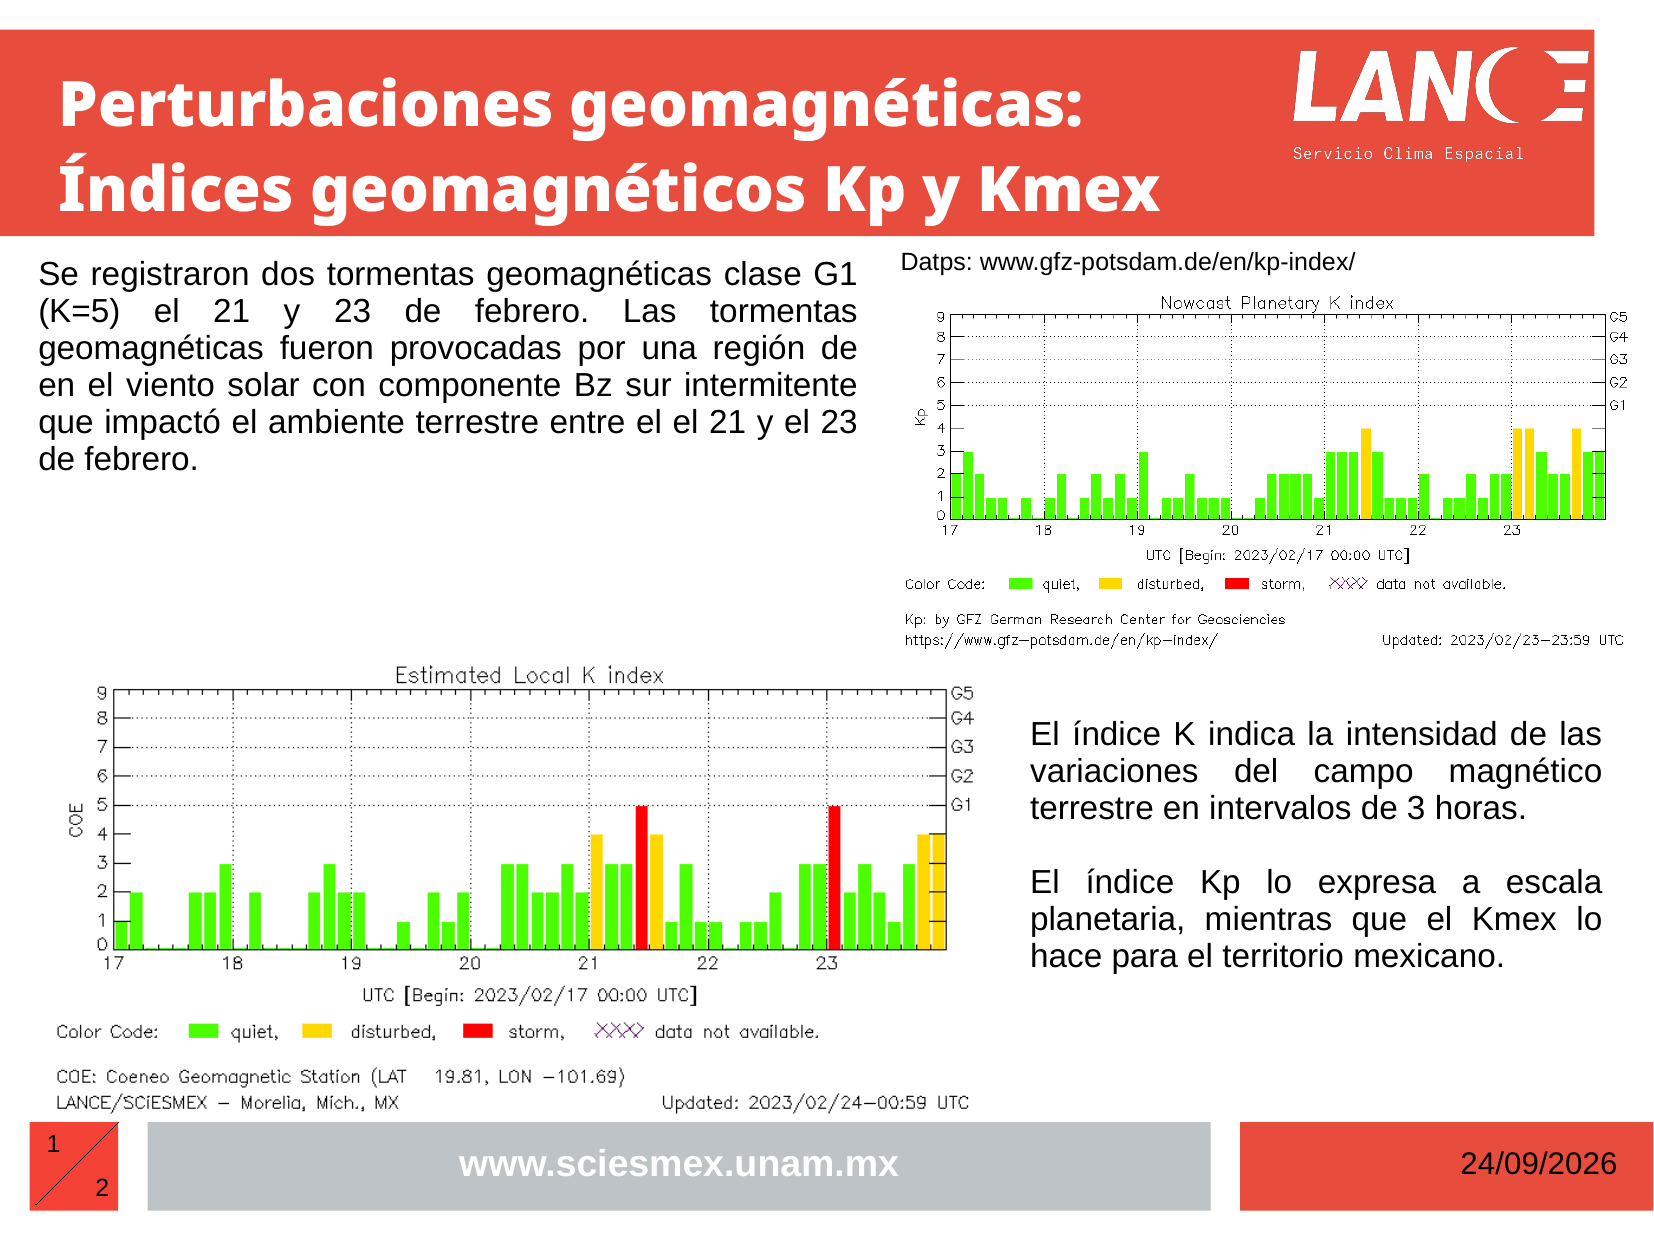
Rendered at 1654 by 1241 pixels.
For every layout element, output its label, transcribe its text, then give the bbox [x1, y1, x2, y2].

picture [1293, 47, 1589, 162]
picture [47, 277, 1642, 1116]
title Perturbaciones geomagnéticas: Índices geomagnéticos Kp y Kmex [59, 59, 1312, 207]
text_box Datps: www.gfz-potsdam.de/en/kp-index/ [885, 240, 1654, 284]
text_box Se registraron dos tormentas geomagnéticas clase G1 (K=5) el 21 y 23 de febrero. Las tormentas geomagnéticas fueron provocadas por una región de en el viento solar con componente Bz sur intermitente que impactó el ambiente terrestre entre el el 21 y el 23 de febrero. [23, 248, 875, 650]
text_box www.sciesmex.unam.mx [153, 1122, 1205, 1205]
text_box El índice K indica la intensidad de las variaciones del campo magnético terrestre en intervalos de 3 horas. El índice Kp lo expresa a escala planetaria, mientras que el Kmex lo hace para el territorio mexicano. [1015, 707, 1619, 1052]
text_box 2 [35, 1151, 125, 1209]
text_box 23/02/2023 [1424, 1122, 1654, 1205]
text_box <número> [31, 1122, 176, 1170]
